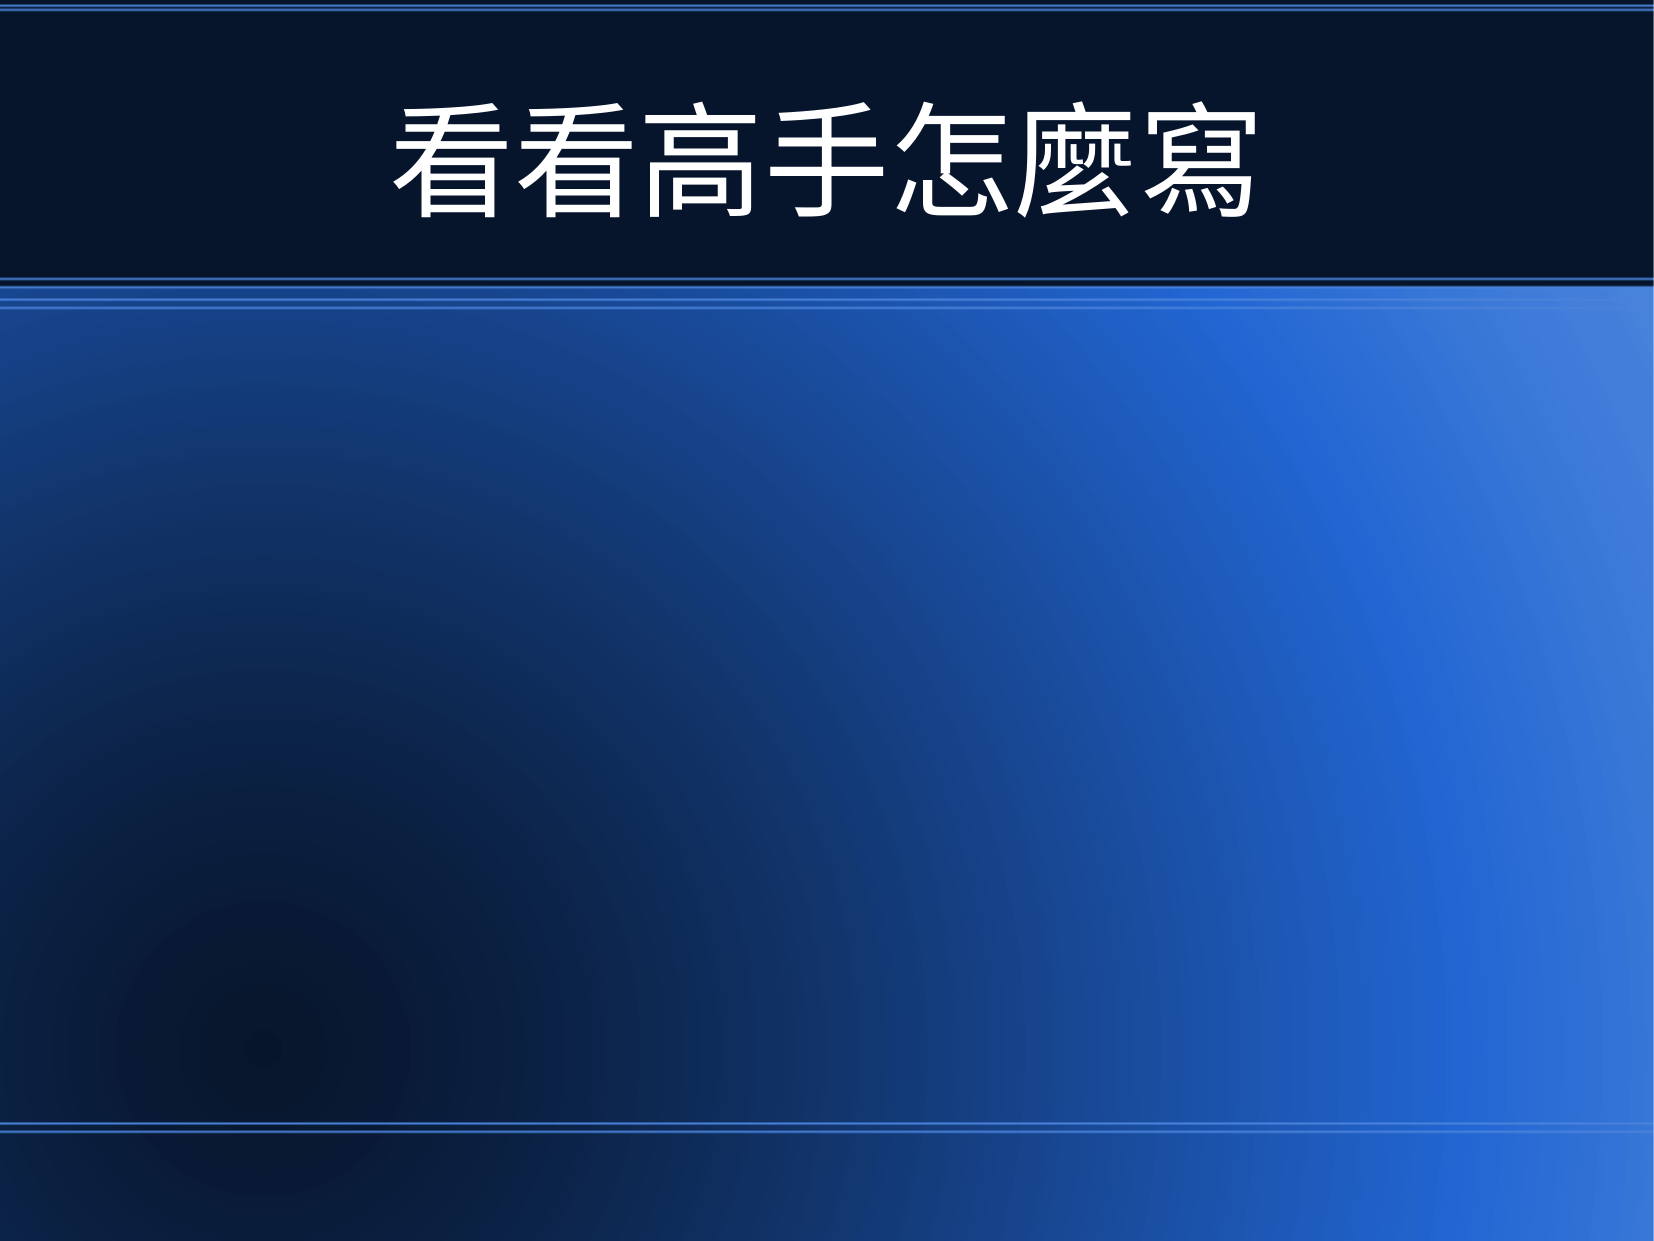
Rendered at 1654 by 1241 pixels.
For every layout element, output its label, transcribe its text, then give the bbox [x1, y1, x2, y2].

picture [0, 0, 1654, 1241]
title 看看高手怎麼寫 [82, 49, 1571, 257]
